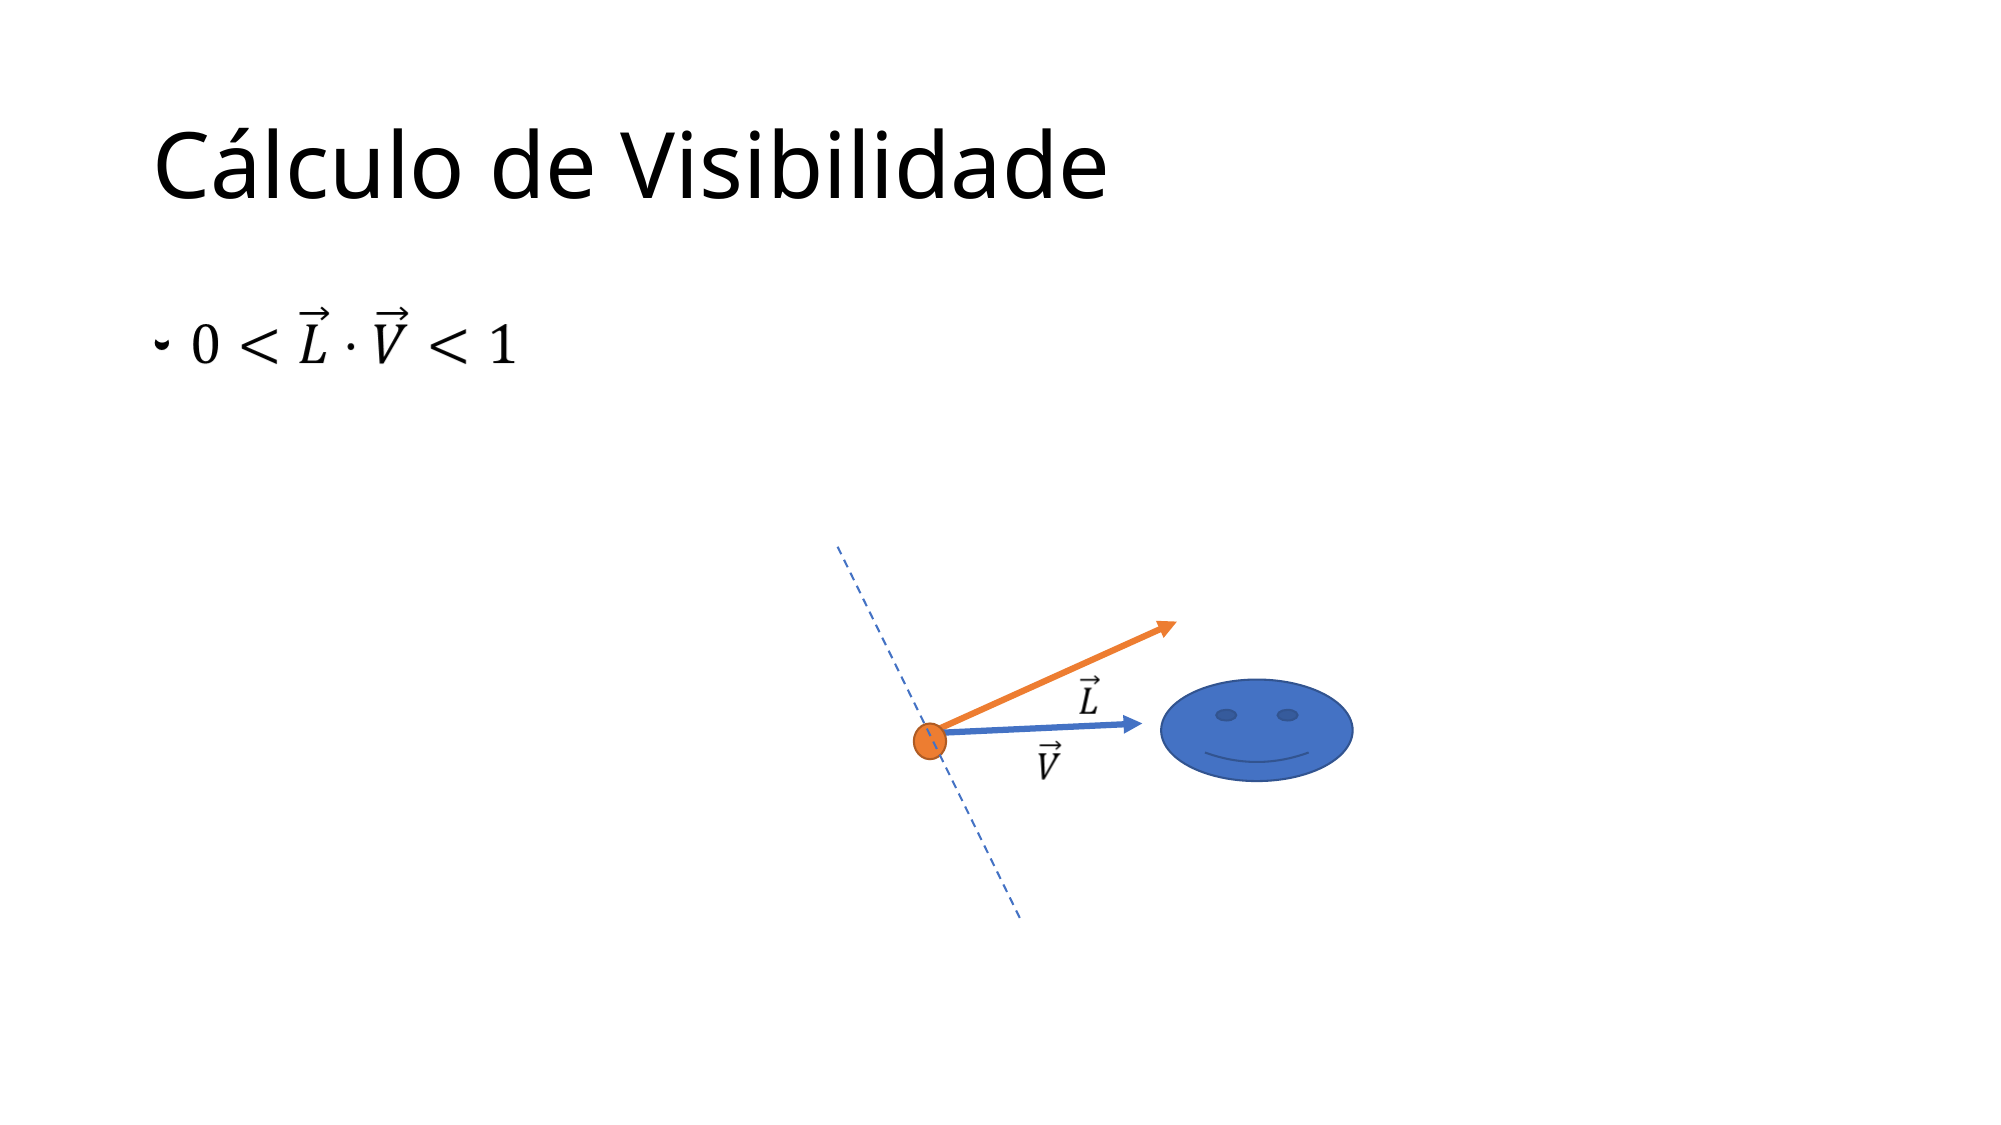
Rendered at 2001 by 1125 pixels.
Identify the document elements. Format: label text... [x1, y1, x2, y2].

list [137, 299, 1863, 1014]
text_box [913, 723, 947, 760]
text_box [1161, 679, 1353, 782]
text_box [1017, 664, 1119, 797]
title Cálculo de Visibilidade [137, 59, 1863, 278]
